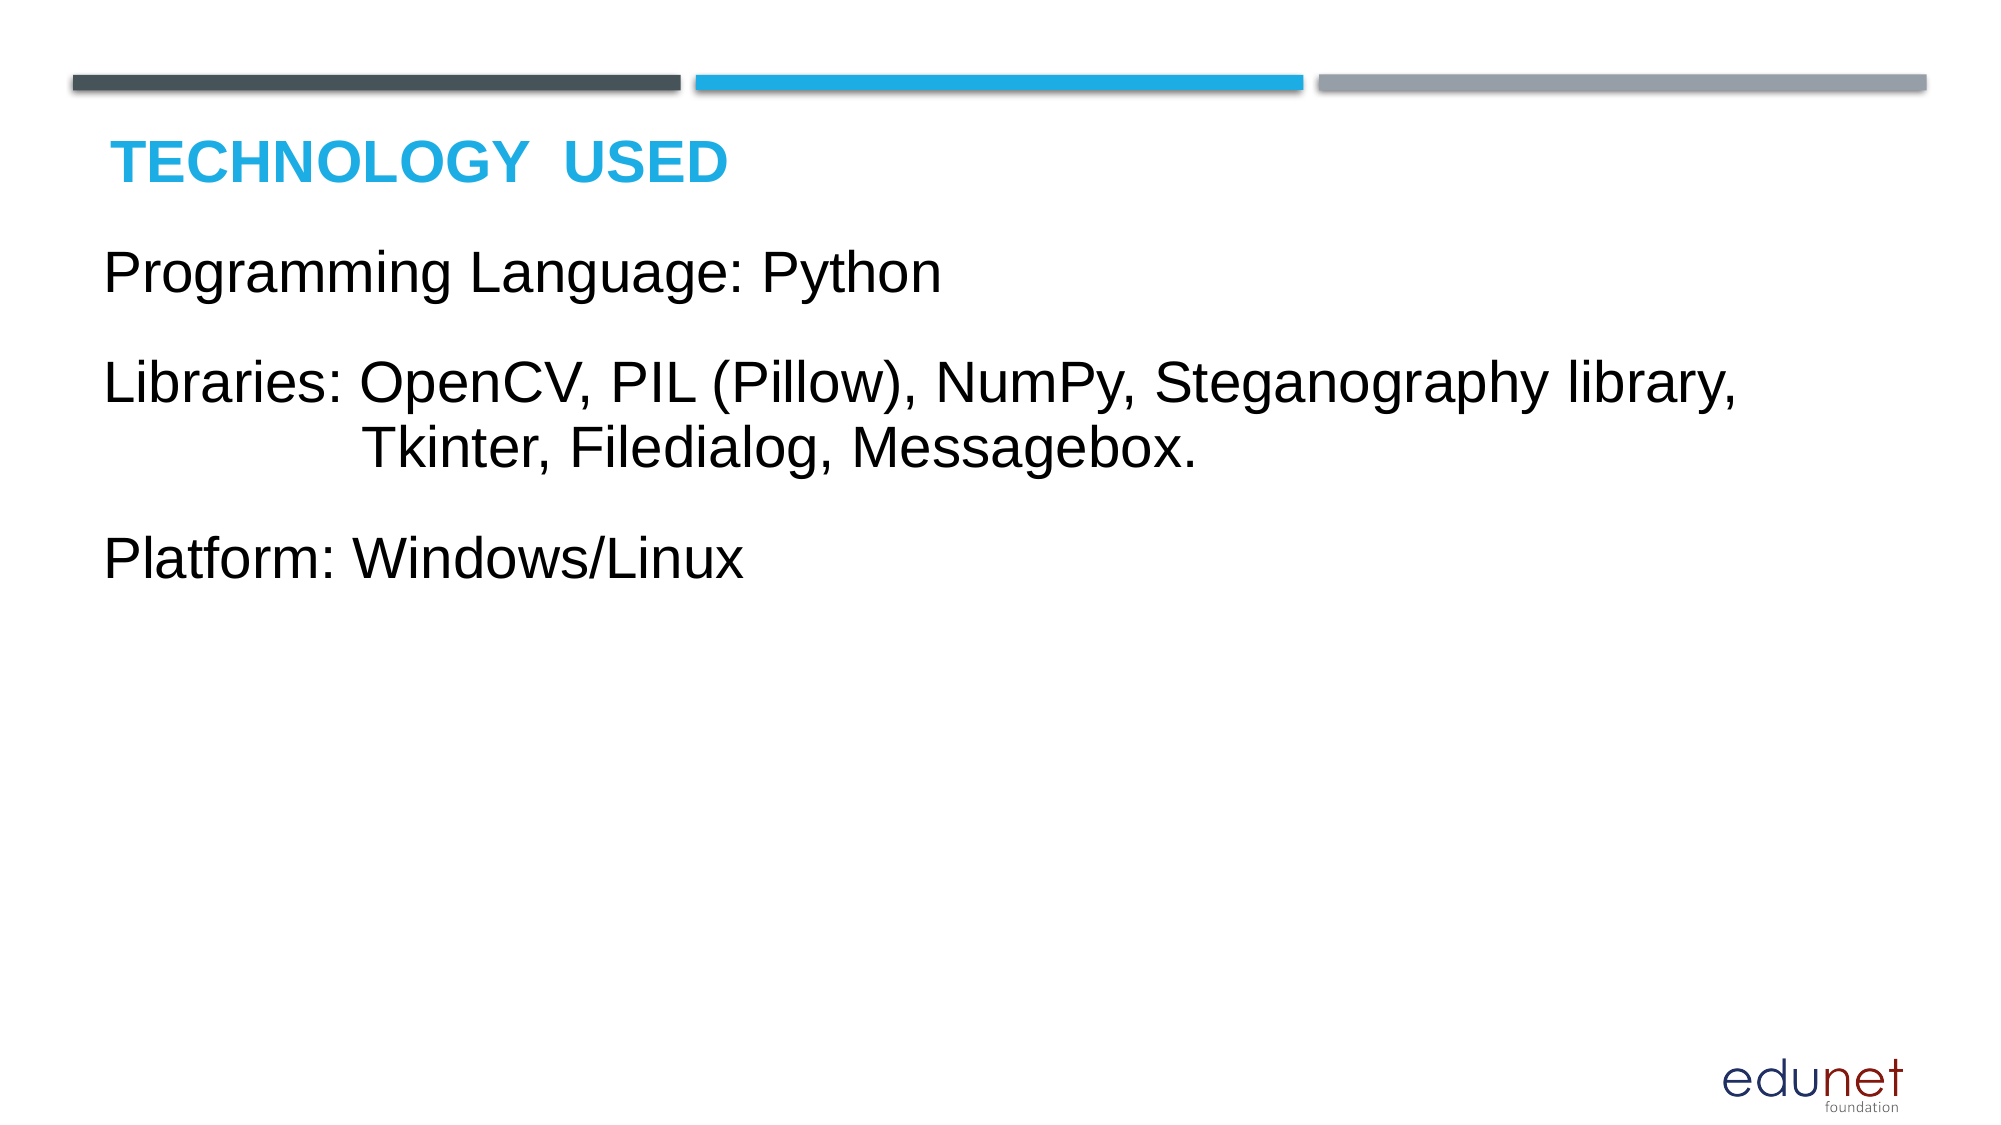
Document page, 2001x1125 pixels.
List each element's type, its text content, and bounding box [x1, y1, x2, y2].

text_box Programming Language: Python Libraries: OpenCV, PIL (Pillow), NumPy, Steganography library, Tkinter, Filedialog, Messagebox. Platform: Windows/Linux [88, 232, 1920, 709]
title Technology used [95, 115, 1905, 203]
picture [1719, 1056, 1905, 1116]
